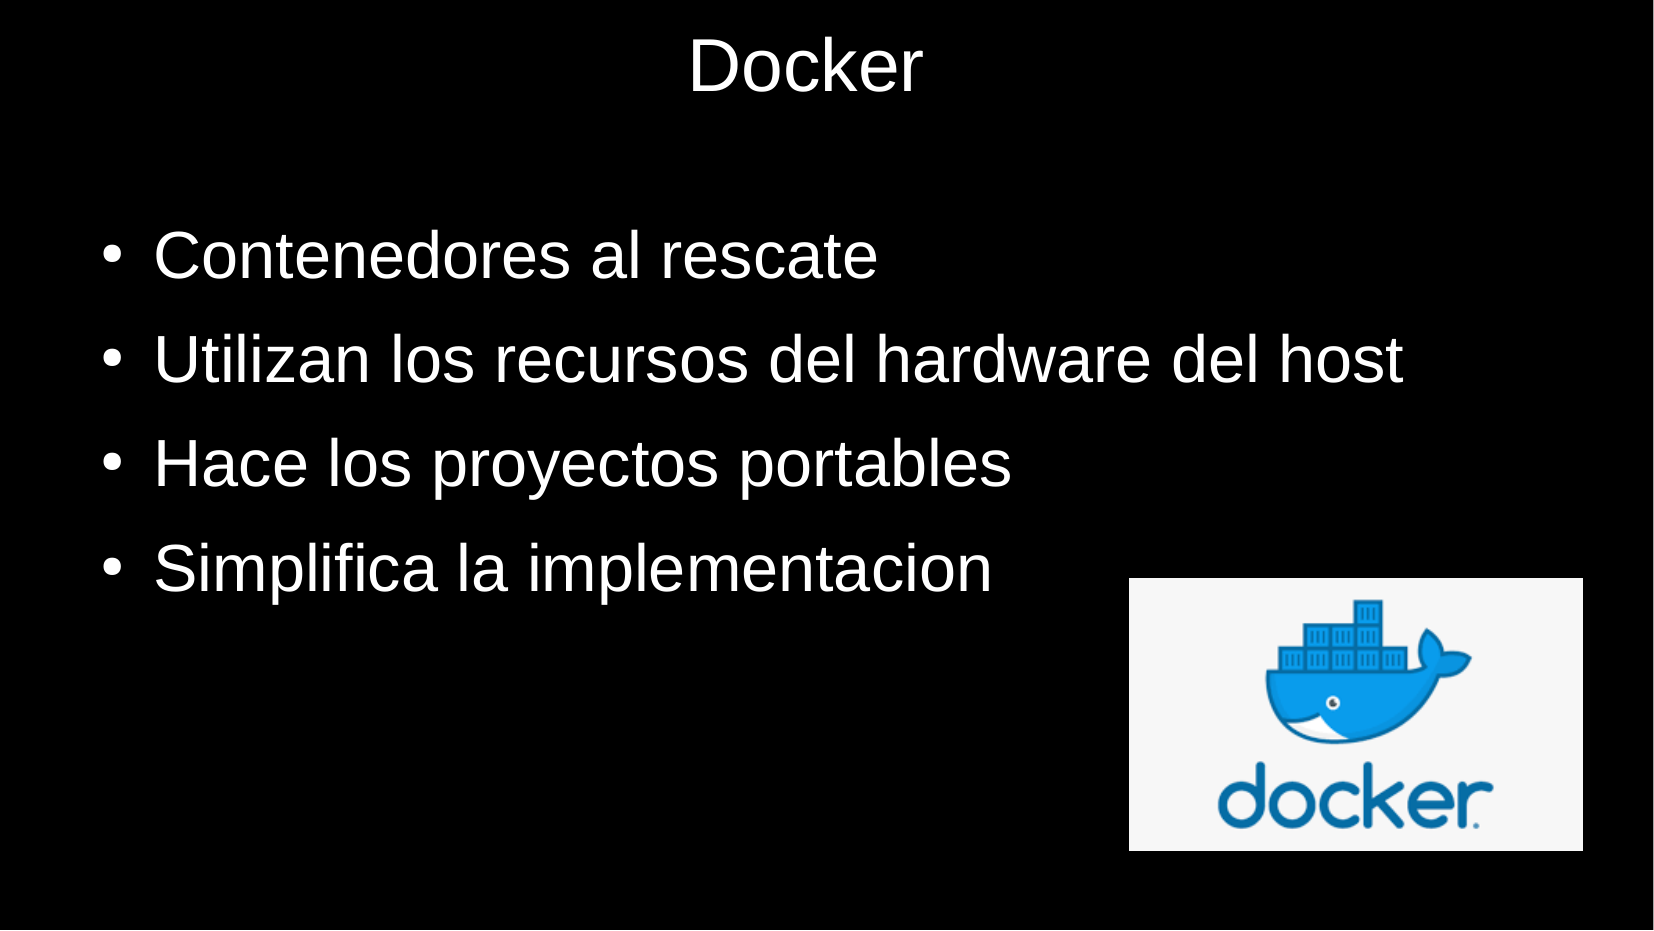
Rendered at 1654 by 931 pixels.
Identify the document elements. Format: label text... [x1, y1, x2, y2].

list Contenedores al rescate Utilizan los recursos del hardware del host Hace los proyectos portables Simplifica la implementacion [82, 217, 1571, 758]
picture [1129, 578, 1583, 851]
title Docker [23, 11, 1589, 119]
